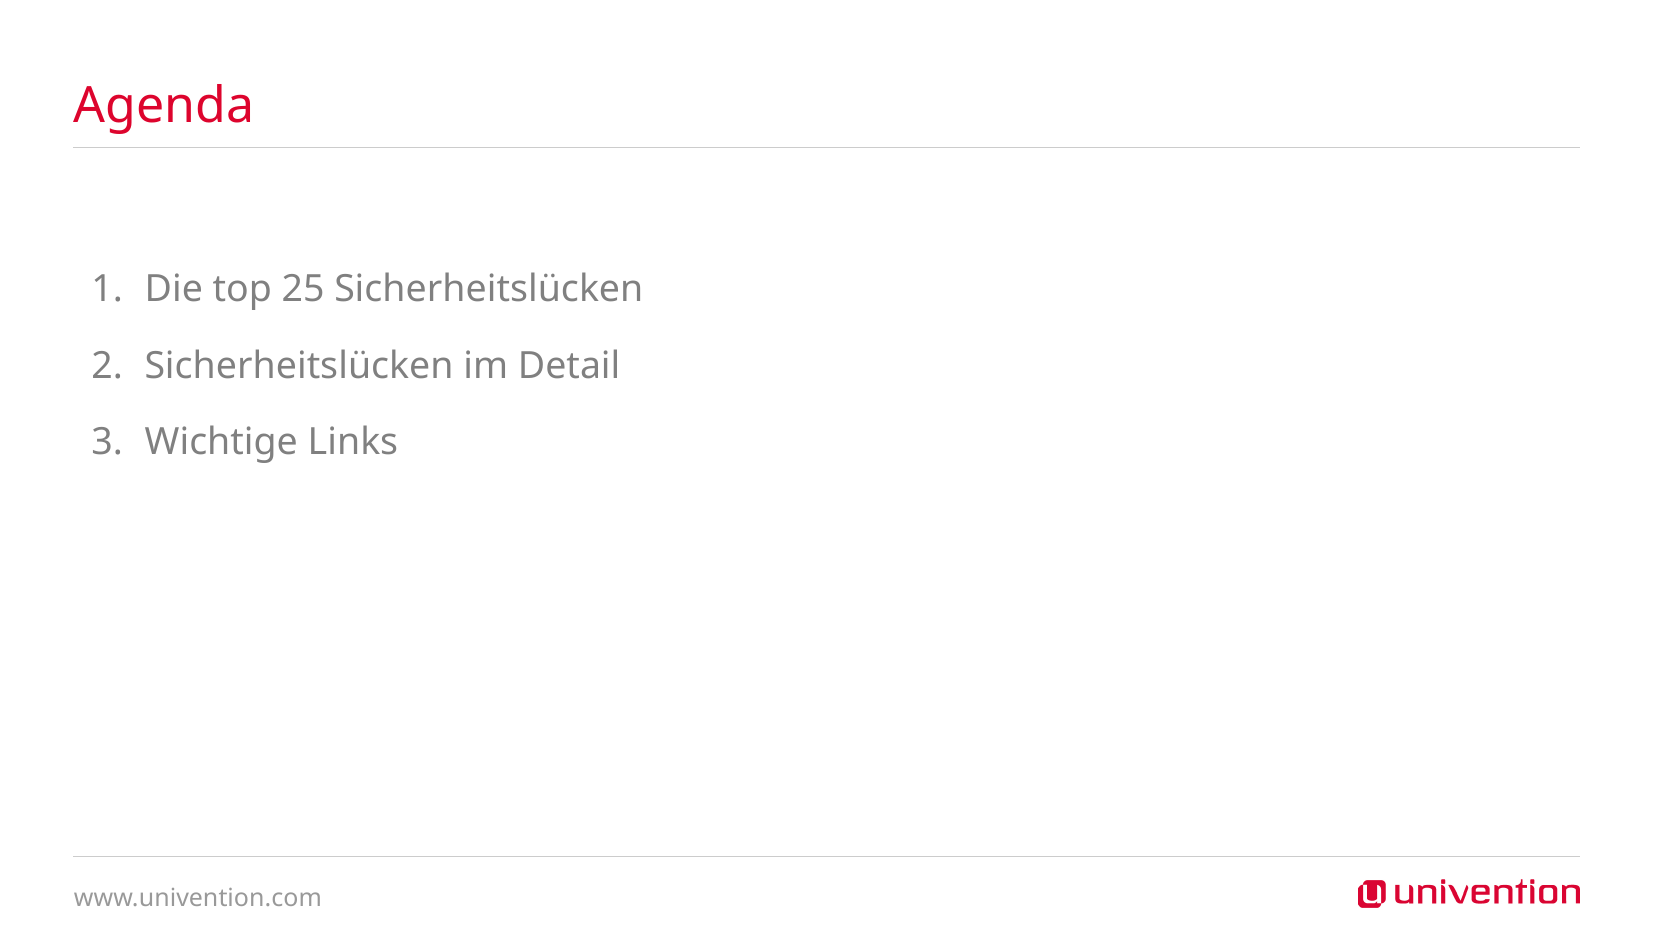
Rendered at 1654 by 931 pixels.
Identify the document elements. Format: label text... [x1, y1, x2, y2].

picture [1358, 879, 1580, 908]
title Agenda [73, 59, 1580, 148]
list Die top 25 Sicherheitslücken Sicherheitslücken im Detail Wichtige Links [73, 236, 1580, 827]
